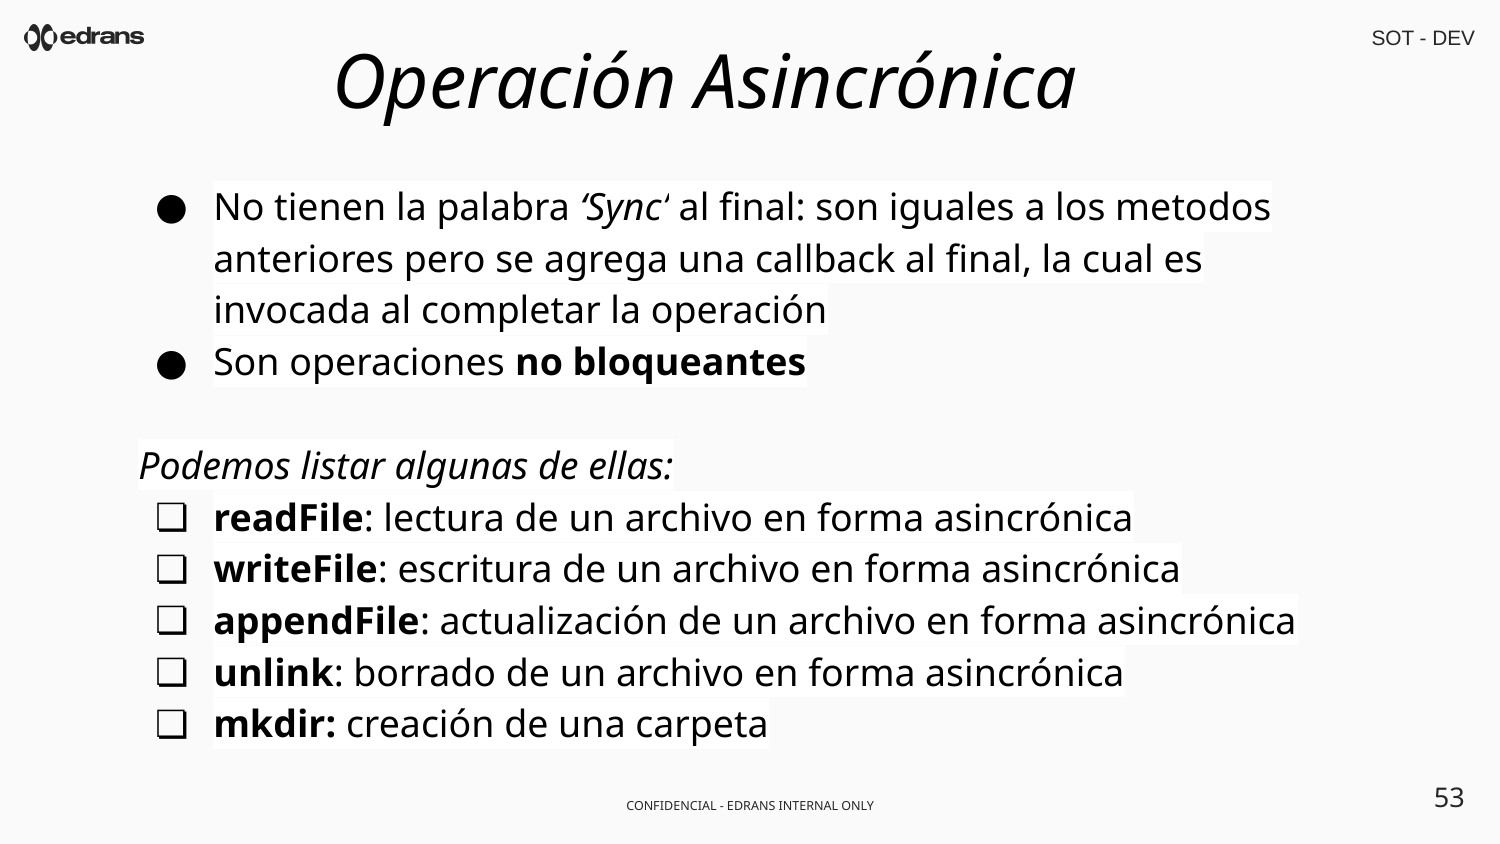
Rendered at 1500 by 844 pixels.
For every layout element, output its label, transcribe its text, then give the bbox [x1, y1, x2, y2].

text_box CONFIDENCIAL - EDRANS INTERNAL ONLY [613, 797, 887, 814]
text_box Operación Asincrónica [240, 18, 1170, 144]
text_box No tienen la palabra ‘Sync’ al final: son iguales a los metodos anteriores pero se agrega una callback al final, la cual es invocada al completar la operación Son operaciones no bloqueantes Podemos listar algunas de ellas: readFile: lectura de un archivo en forma asincrónica writeFile: escritura de un archivo en forma asincrónica appendFile: actualización de un archivo en forma asincrónica unlink: borrado de un archivo en forma asincrónica mkdir: creación de una carpeta [123, 161, 1362, 761]
picture [24, 24, 144, 51]
text_box SOT - DEV [1266, 24, 1475, 51]
slide_number <número> [1389, 764, 1480, 830]
